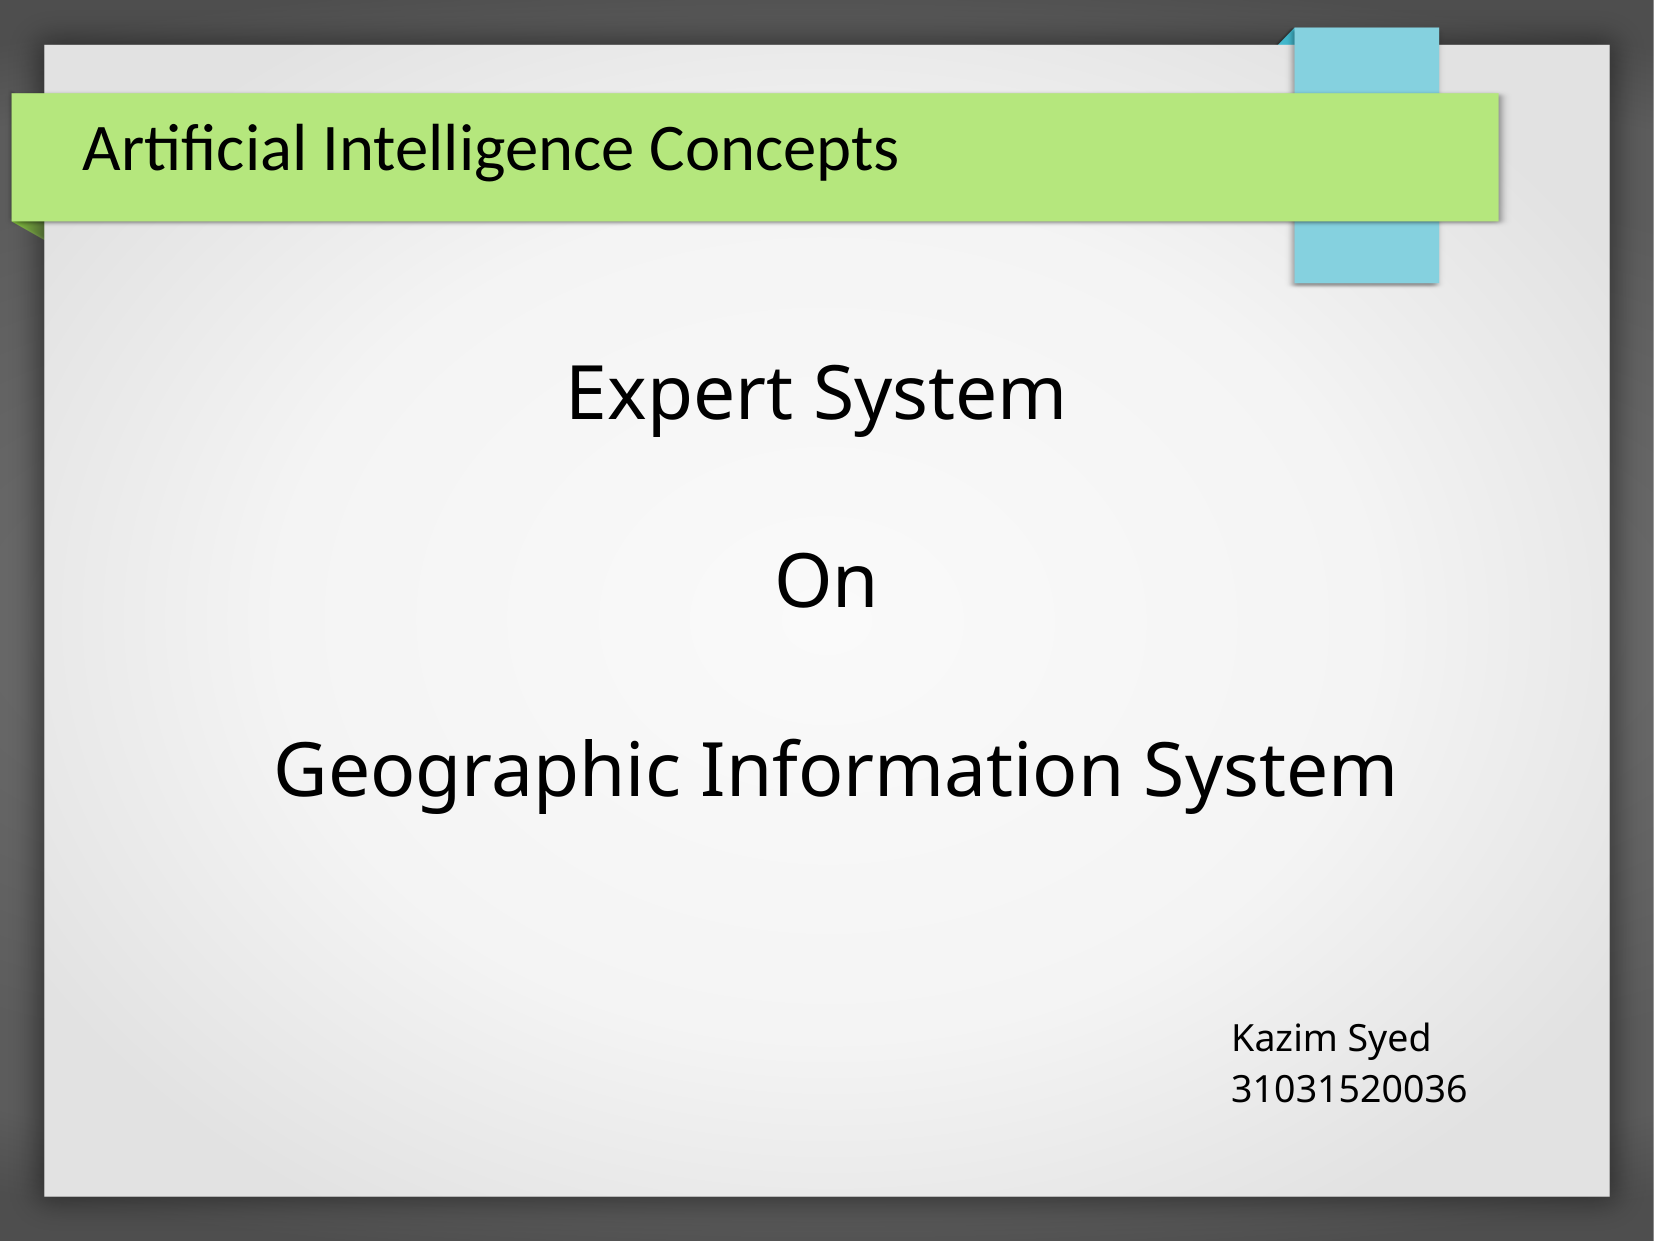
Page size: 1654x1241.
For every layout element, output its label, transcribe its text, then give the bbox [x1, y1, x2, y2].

text_box Kazim Syed 31031520036 [1216, 1003, 1654, 1176]
title Artificial Intelligence Concepts [82, 94, 1264, 213]
subtitle Expert System On Geographic Information System [82, 295, 1571, 1015]
picture [0, 0, 1654, 1241]
